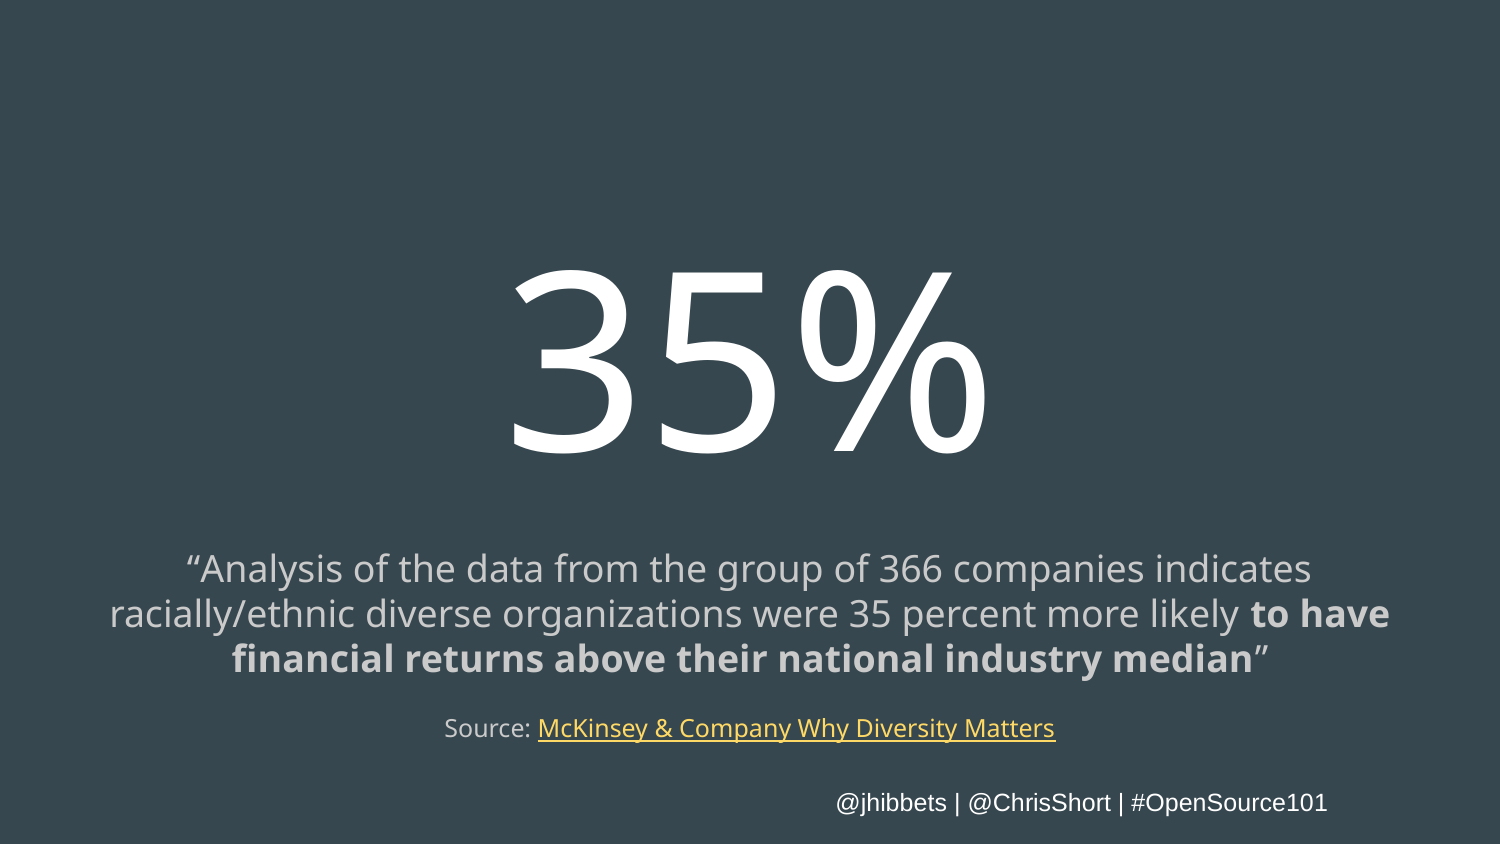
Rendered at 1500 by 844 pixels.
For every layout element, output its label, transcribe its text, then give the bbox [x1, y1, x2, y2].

title 35% [51, 205, 1449, 517]
list “Analysis of the data from the group of 366 companies indicates racially/ethnic diverse organizations were 35 percent more likely to have financial returns above their national industry median” Source: McKinsey & Company Why Diversity Matters Source: 2017 State of DevOps Report (Puppet Labs) [51, 529, 1449, 805]
